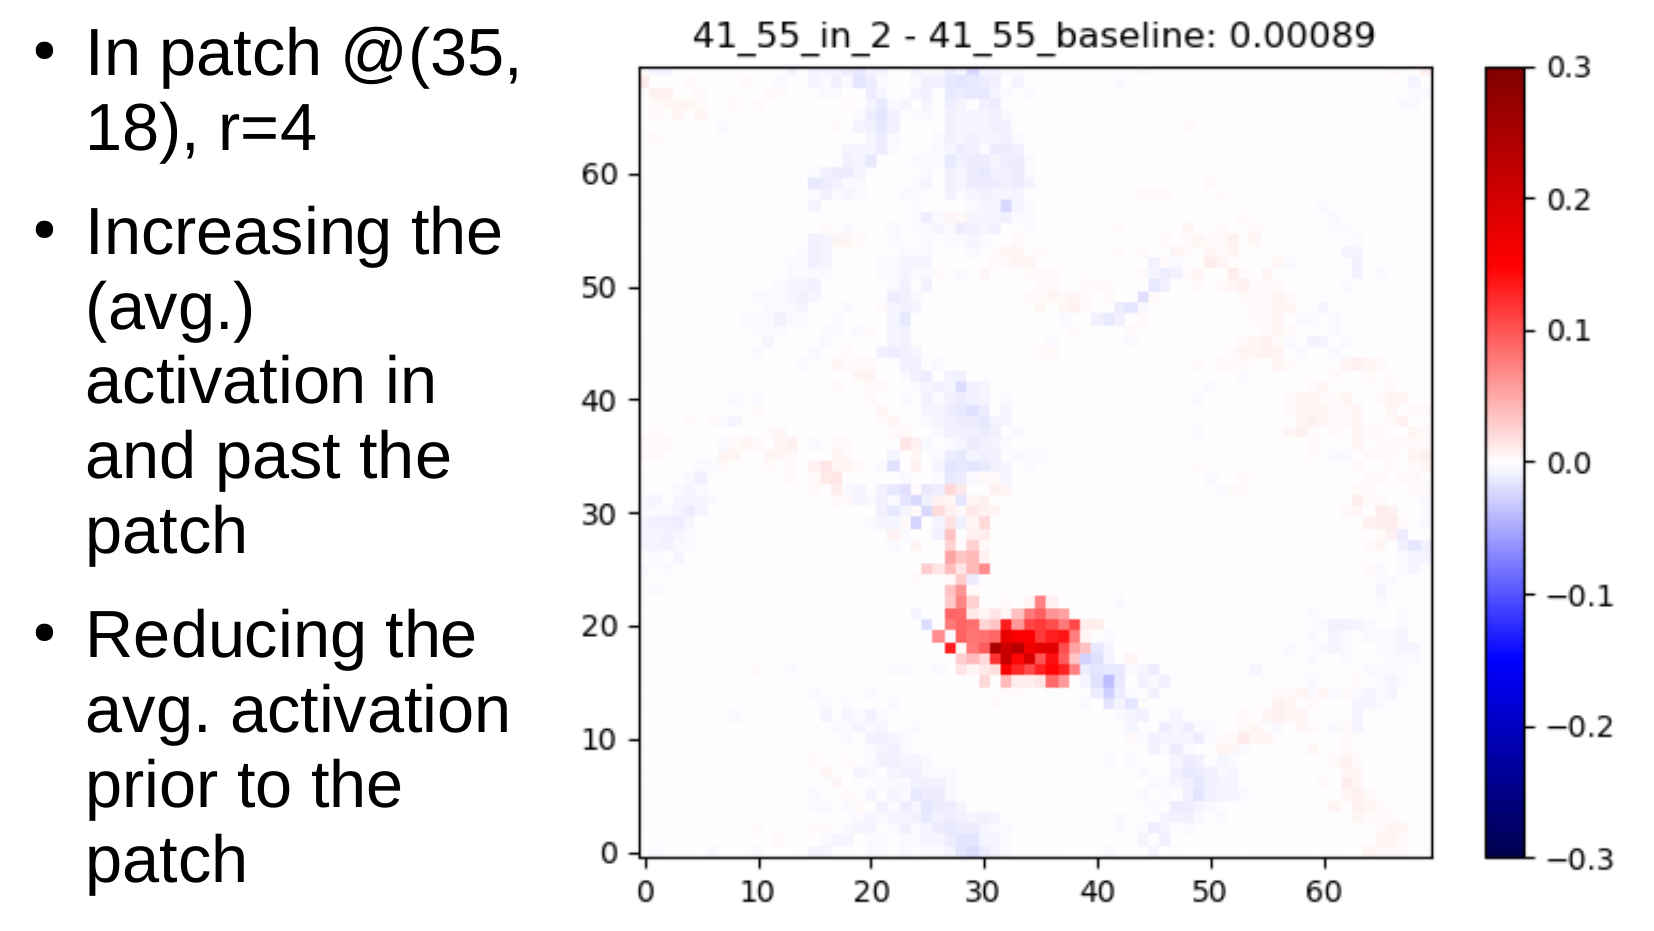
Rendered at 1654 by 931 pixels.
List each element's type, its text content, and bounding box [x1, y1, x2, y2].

picture [525, 0, 1650, 931]
list In patch @(35, 18), r=4 Increasing the (avg.) activation in and past the patch Reducing the avg. activation prior to the patch [15, 15, 525, 916]
